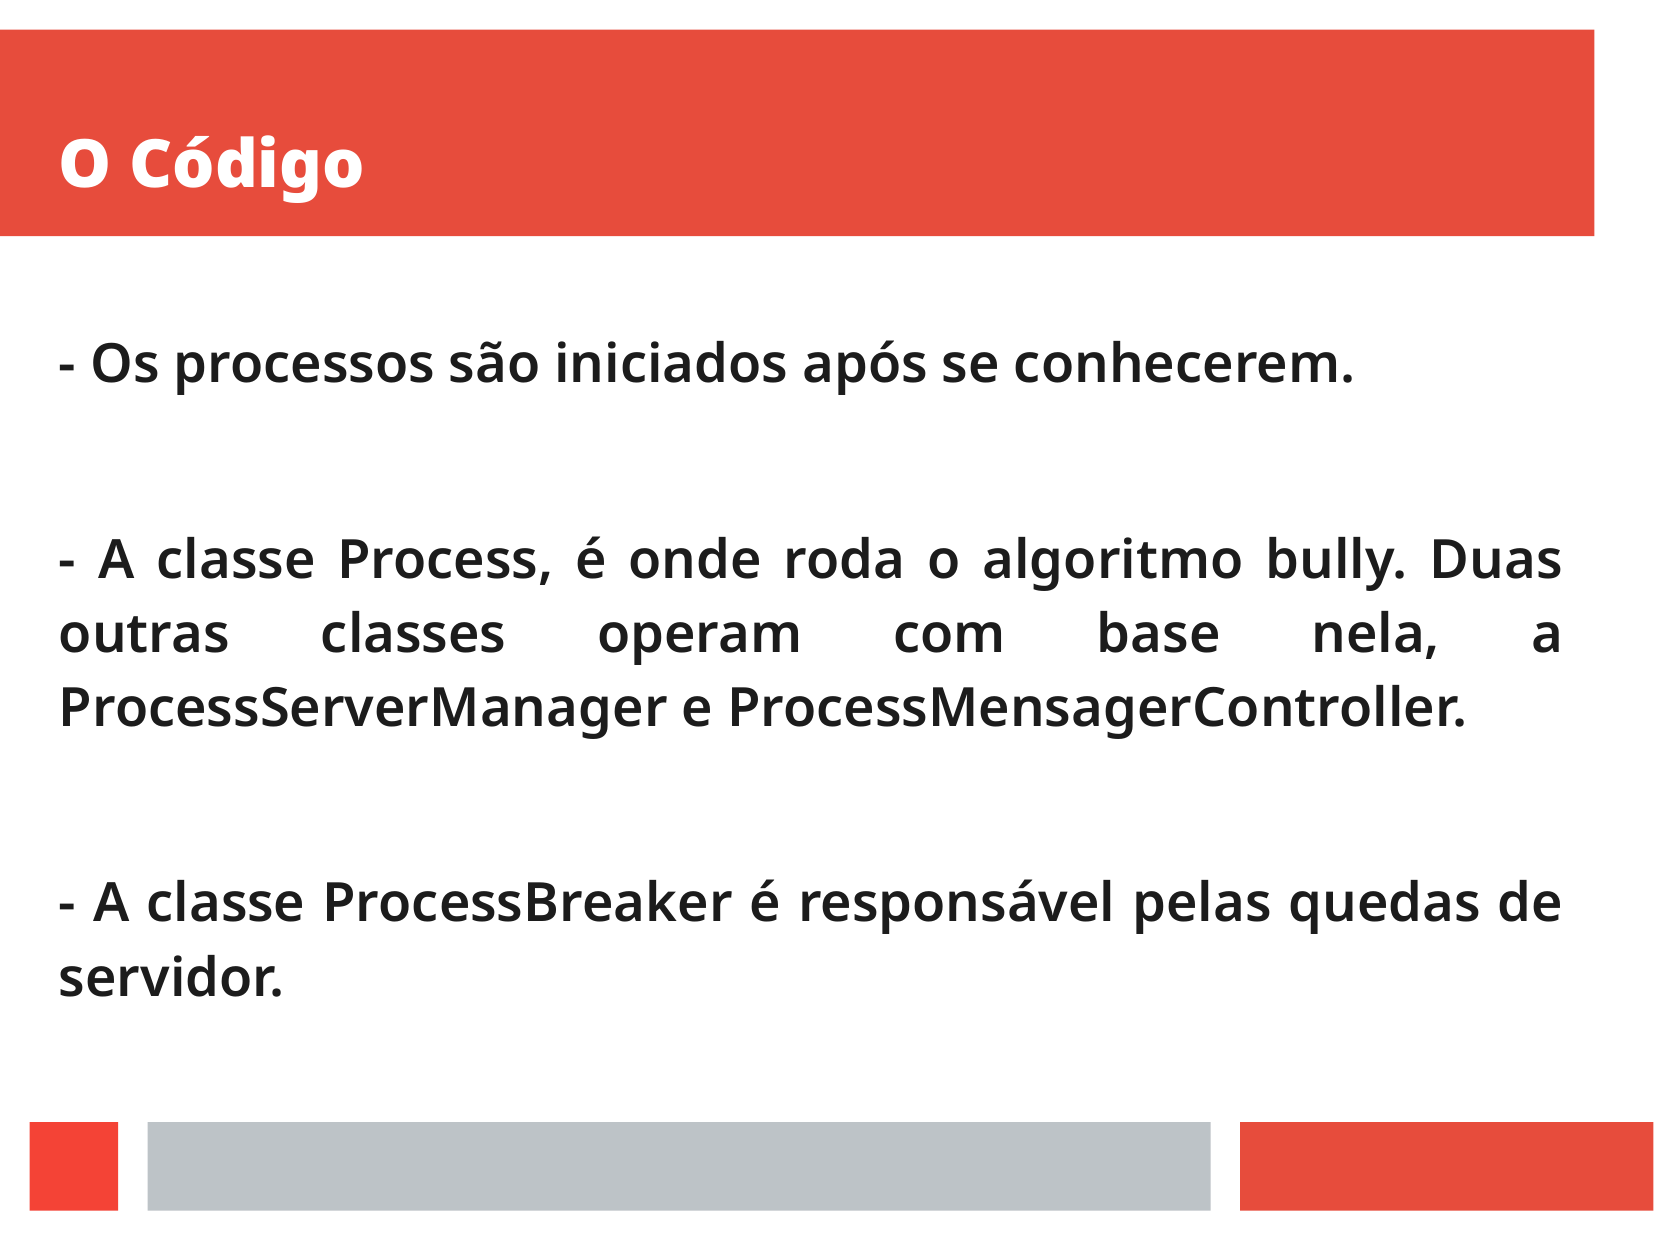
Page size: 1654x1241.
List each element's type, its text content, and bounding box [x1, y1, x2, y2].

list - Os processos são iniciados após se conhecerem. - A classe Process, é onde roda o algoritmo bully. Duas outras classes operam com base nela, a ProcessServerManager e ProcessMensagerController. - A classe ProcessBreaker é responsável pelas quedas de servidor. [59, 324, 1565, 1093]
title O Código [59, 59, 1595, 207]
